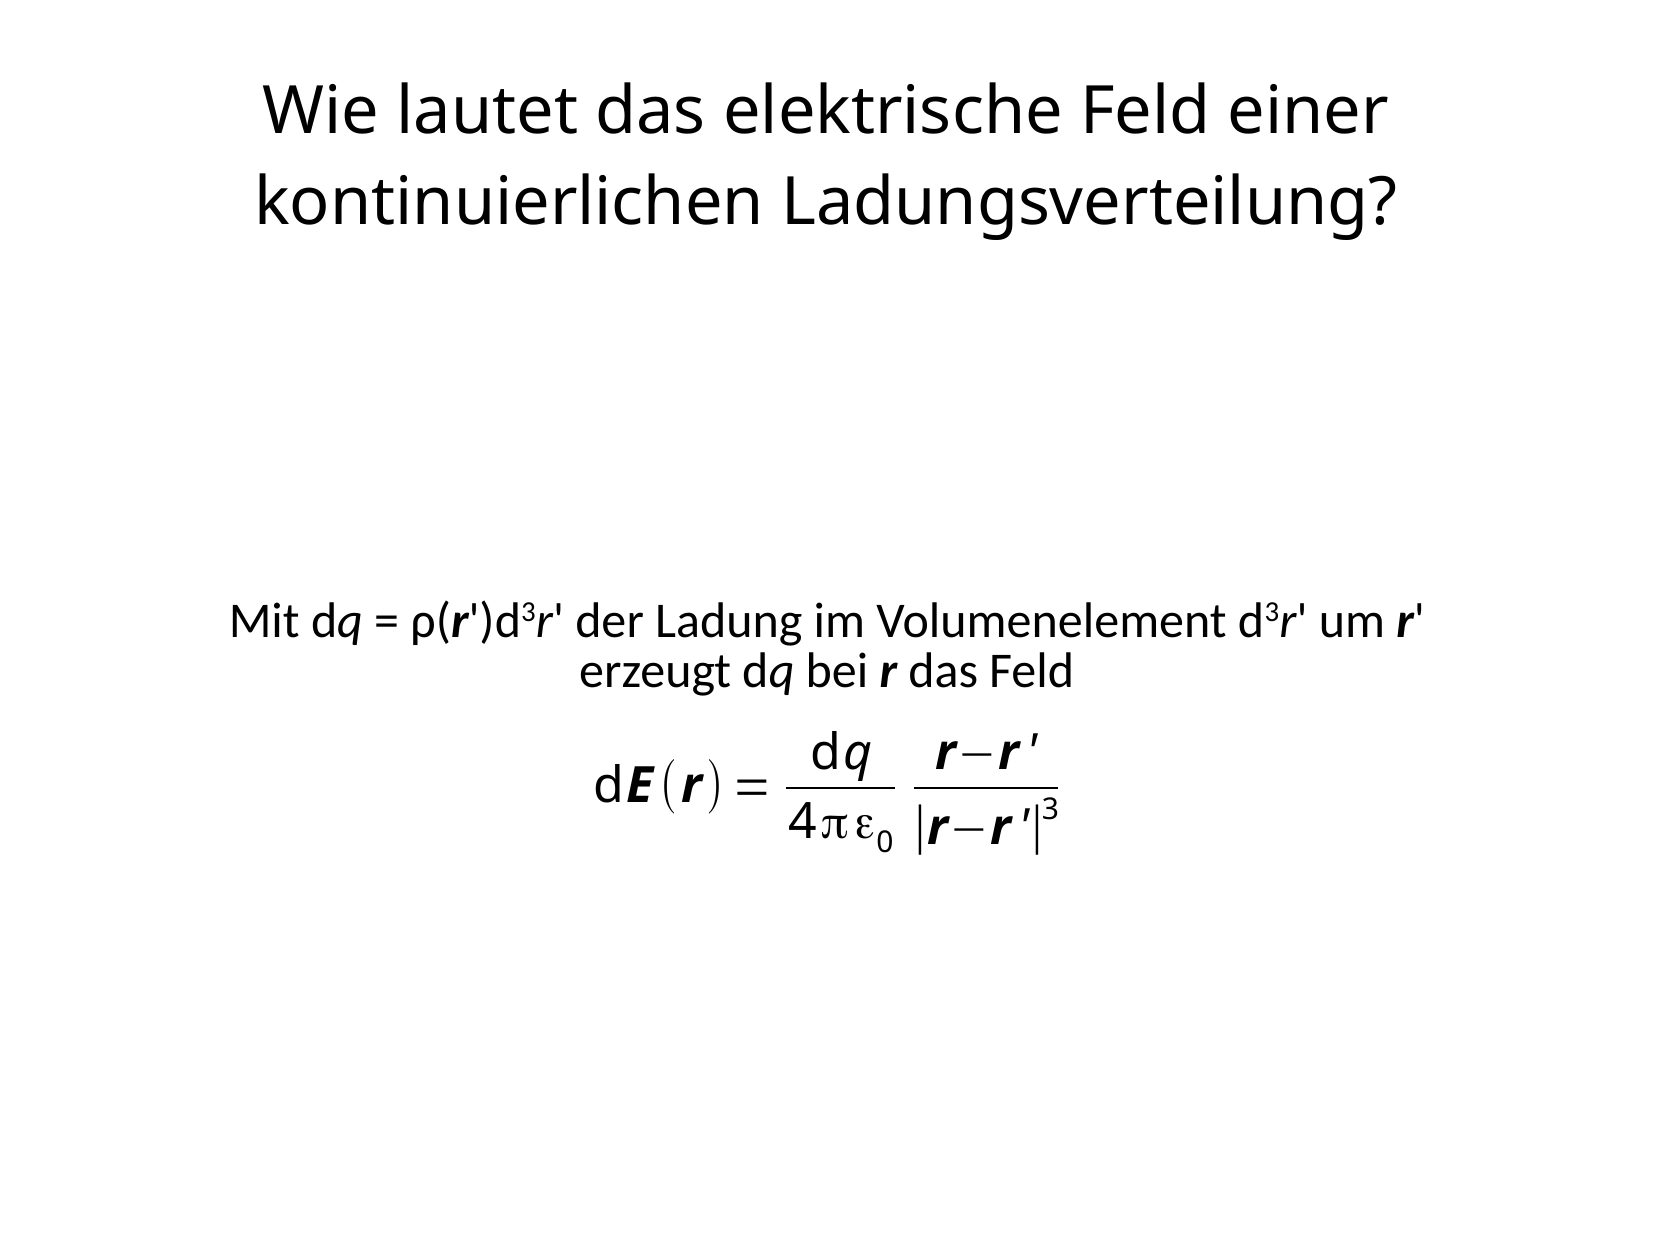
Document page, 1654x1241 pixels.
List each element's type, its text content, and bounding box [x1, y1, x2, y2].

subtitle Mit dq = ρ(r')d3r' der Ladung im Volumenelement d3r' um r' erzeugt dq bei r das Feld [82, 290, 1571, 1010]
chart [587, 722, 1067, 861]
title Wie lautet das elektrische Feld einer kontinuierlichen Ladungsverteilung? [82, 49, 1571, 257]
